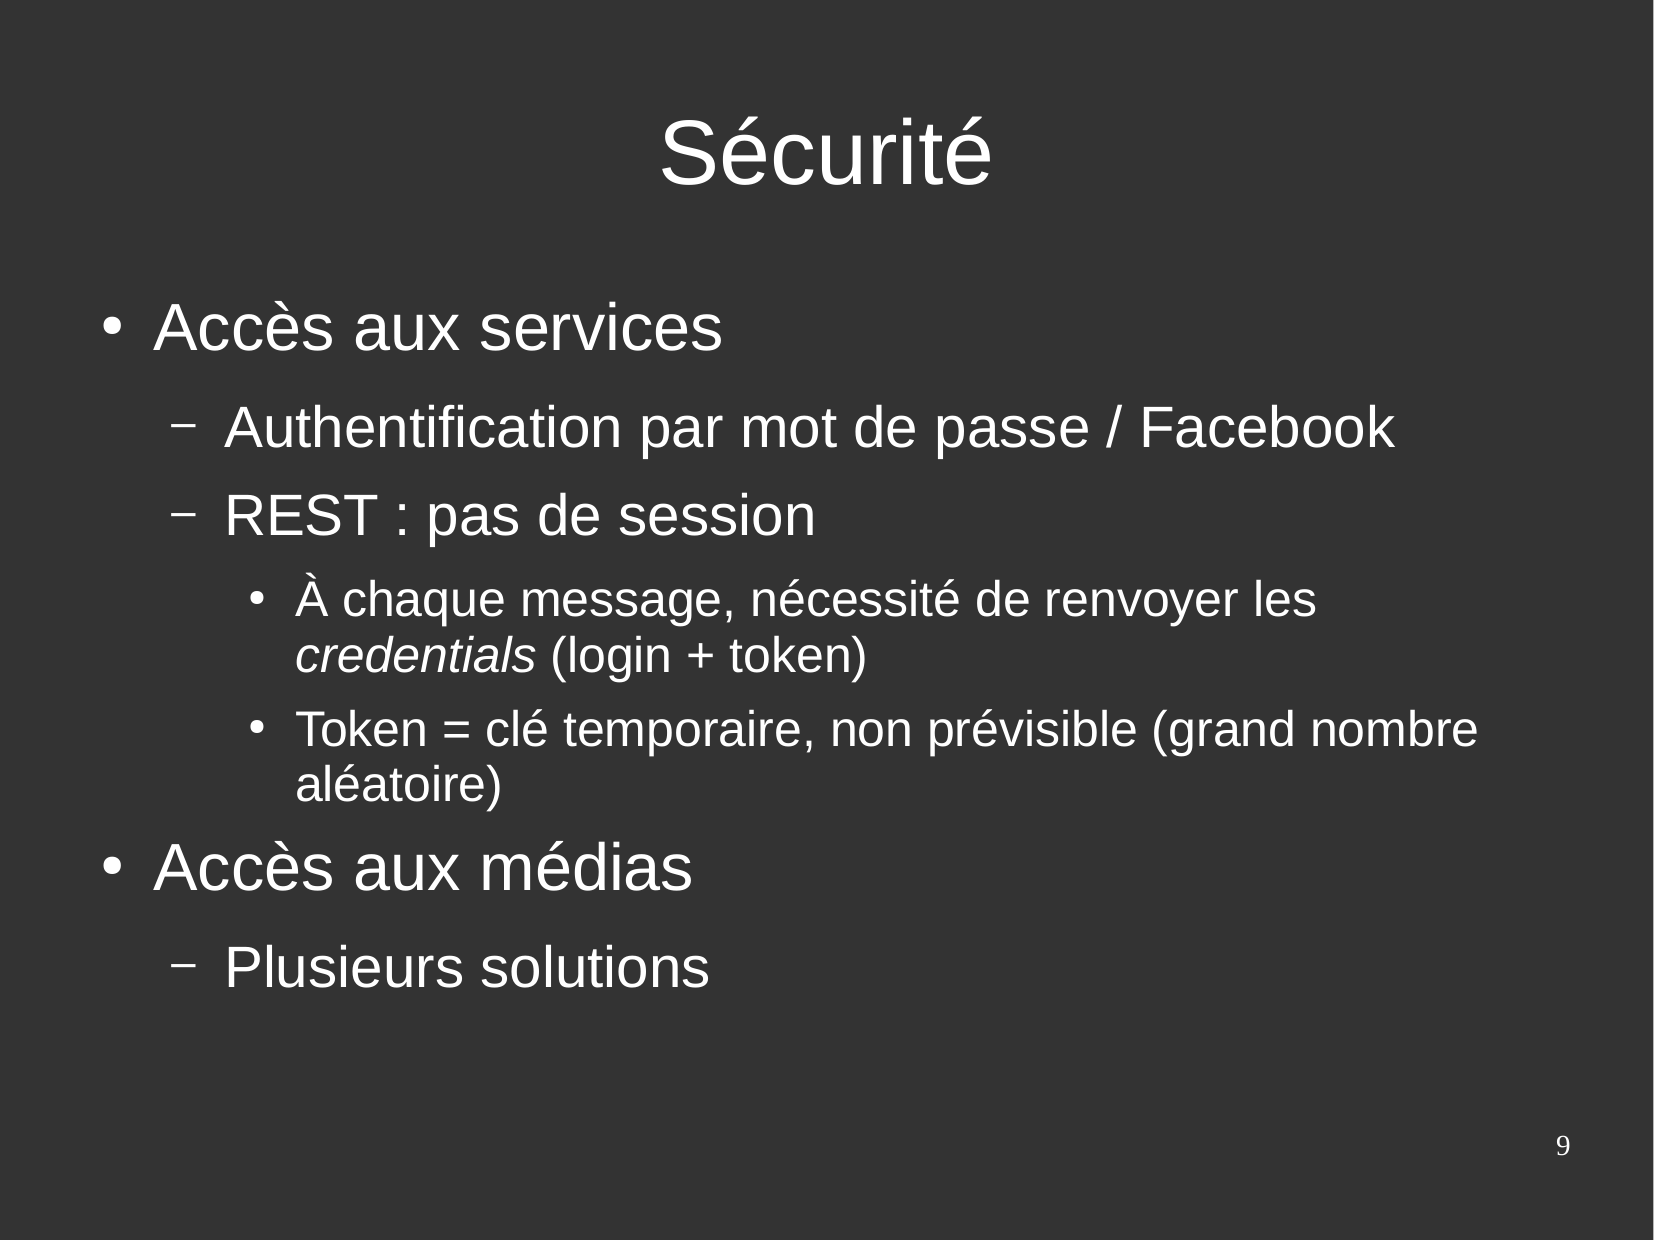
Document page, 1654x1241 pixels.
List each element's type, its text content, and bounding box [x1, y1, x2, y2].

list Accès aux services Authentification par mot de passe / Facebook REST : pas de session À chaque message, nécessité de renvoyer les credentials (login + token) Token = clé temporaire, non prévisible (grand nombre aléatoire) Accès aux médias Plusieurs solutions [82, 290, 1571, 1010]
title Sécurité [82, 49, 1571, 257]
